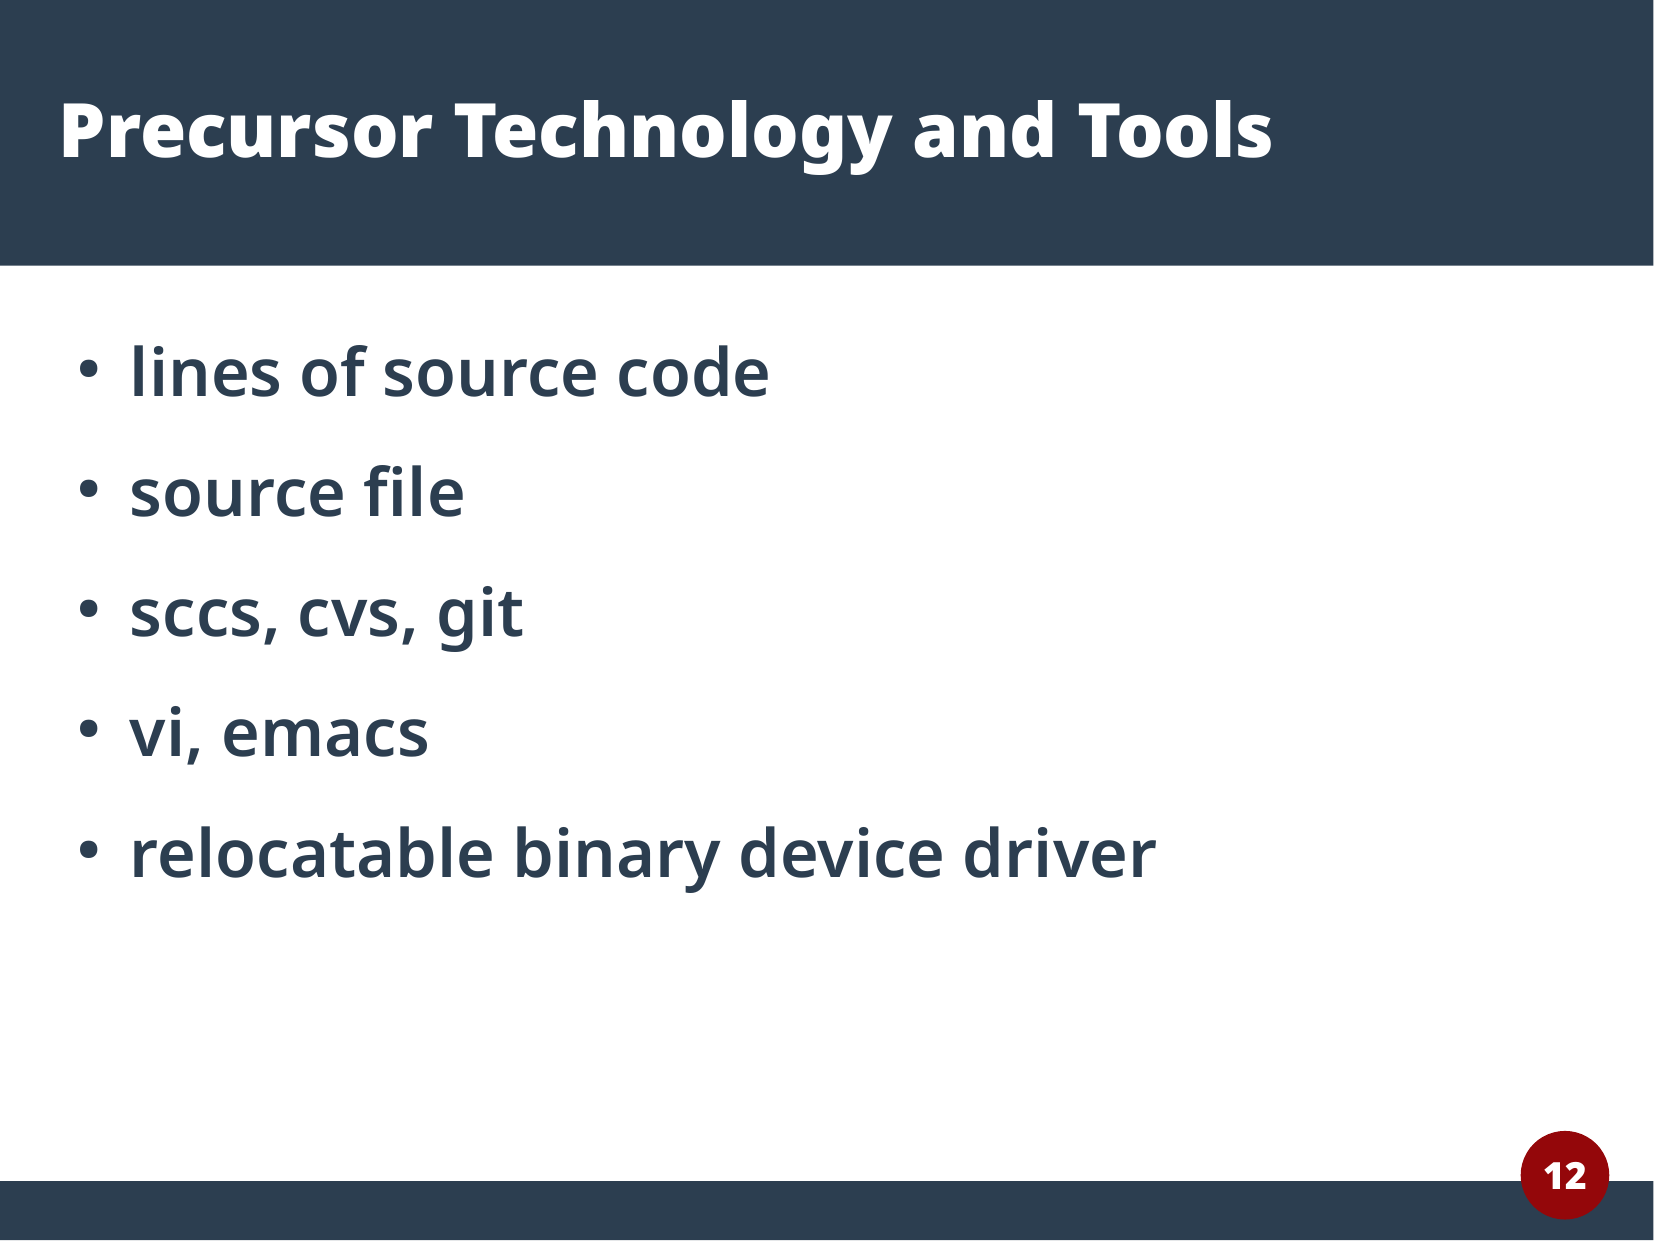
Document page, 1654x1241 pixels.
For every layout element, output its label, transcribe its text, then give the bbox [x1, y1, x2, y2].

text_box [59, 49, 1595, 207]
list lines of source code source file sccs, cvs, git vi, emacs relocatable binary device driver [59, 324, 1595, 1152]
